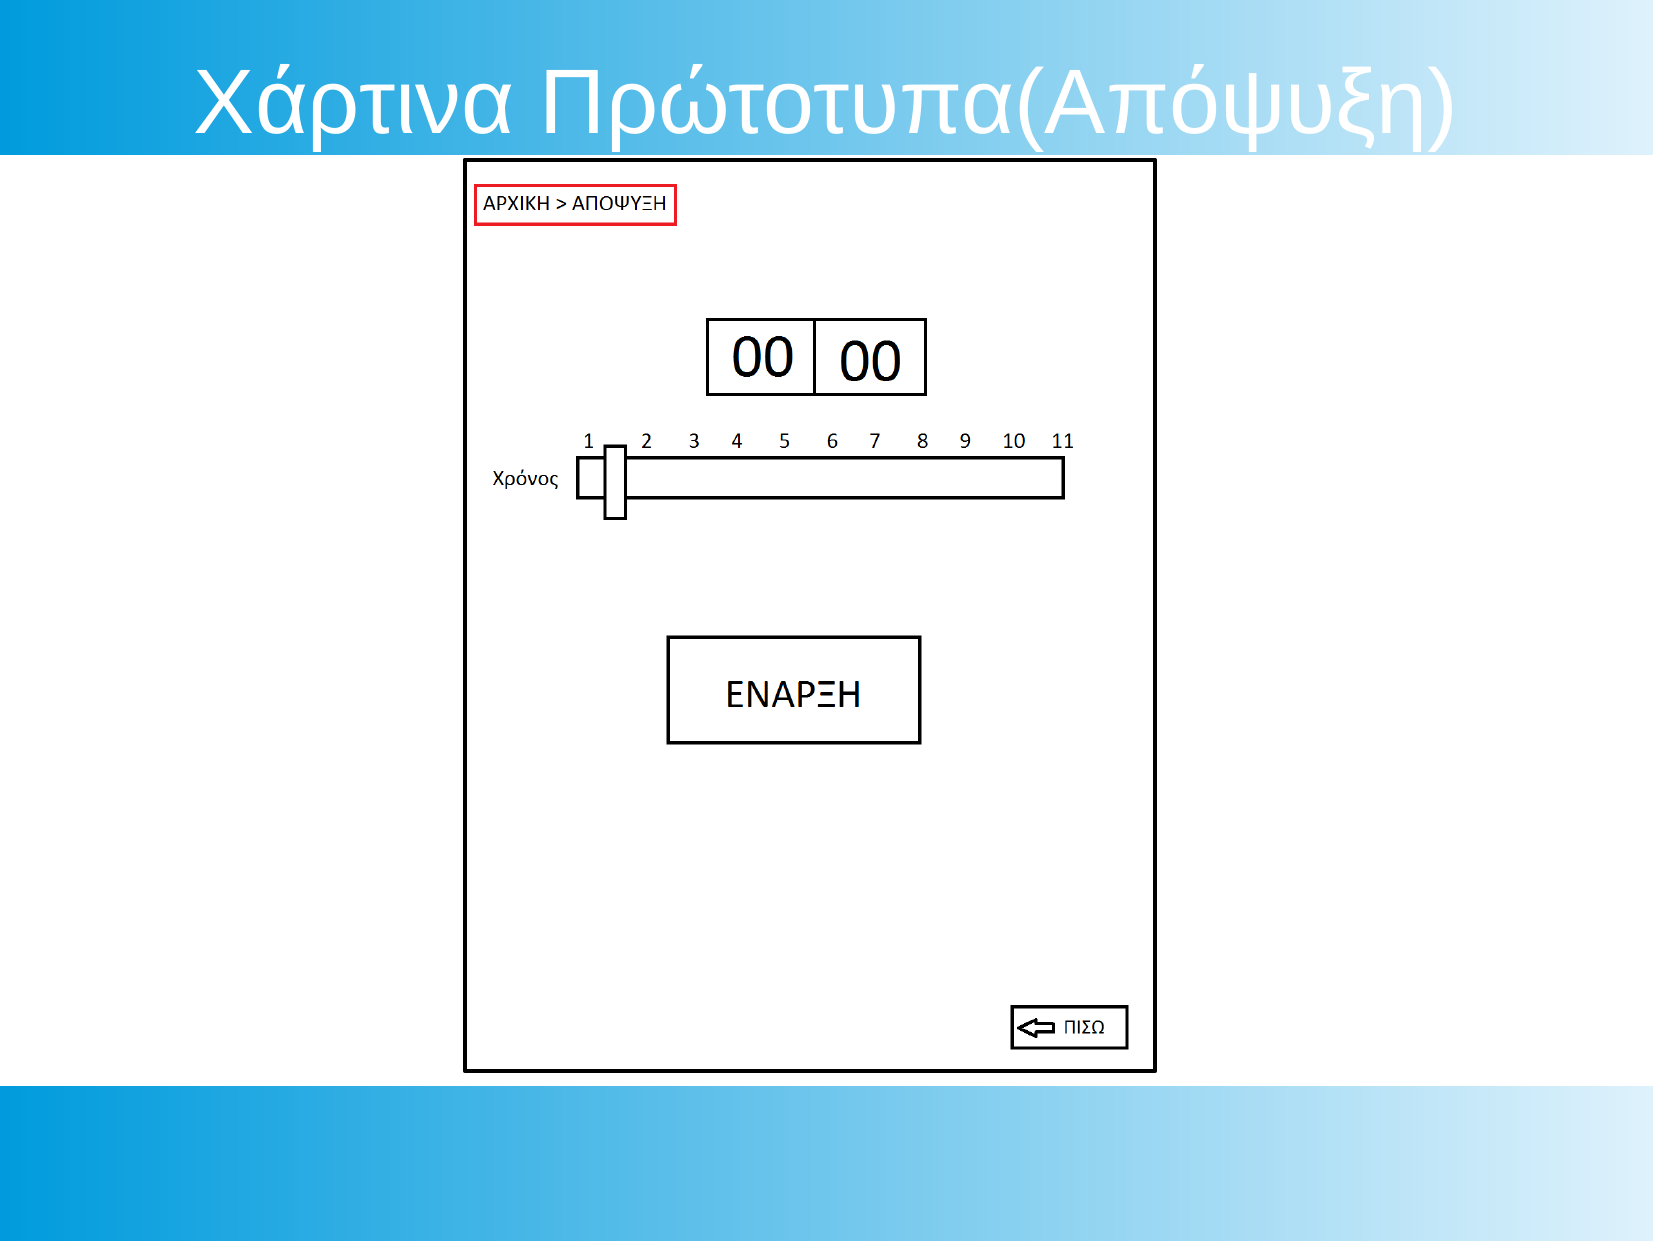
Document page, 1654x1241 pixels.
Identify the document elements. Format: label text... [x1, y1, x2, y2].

title Χάρτινα Πρώτοτυπα(Απόψυξη) [82, 49, 1571, 155]
picture [467, 179, 1136, 1051]
